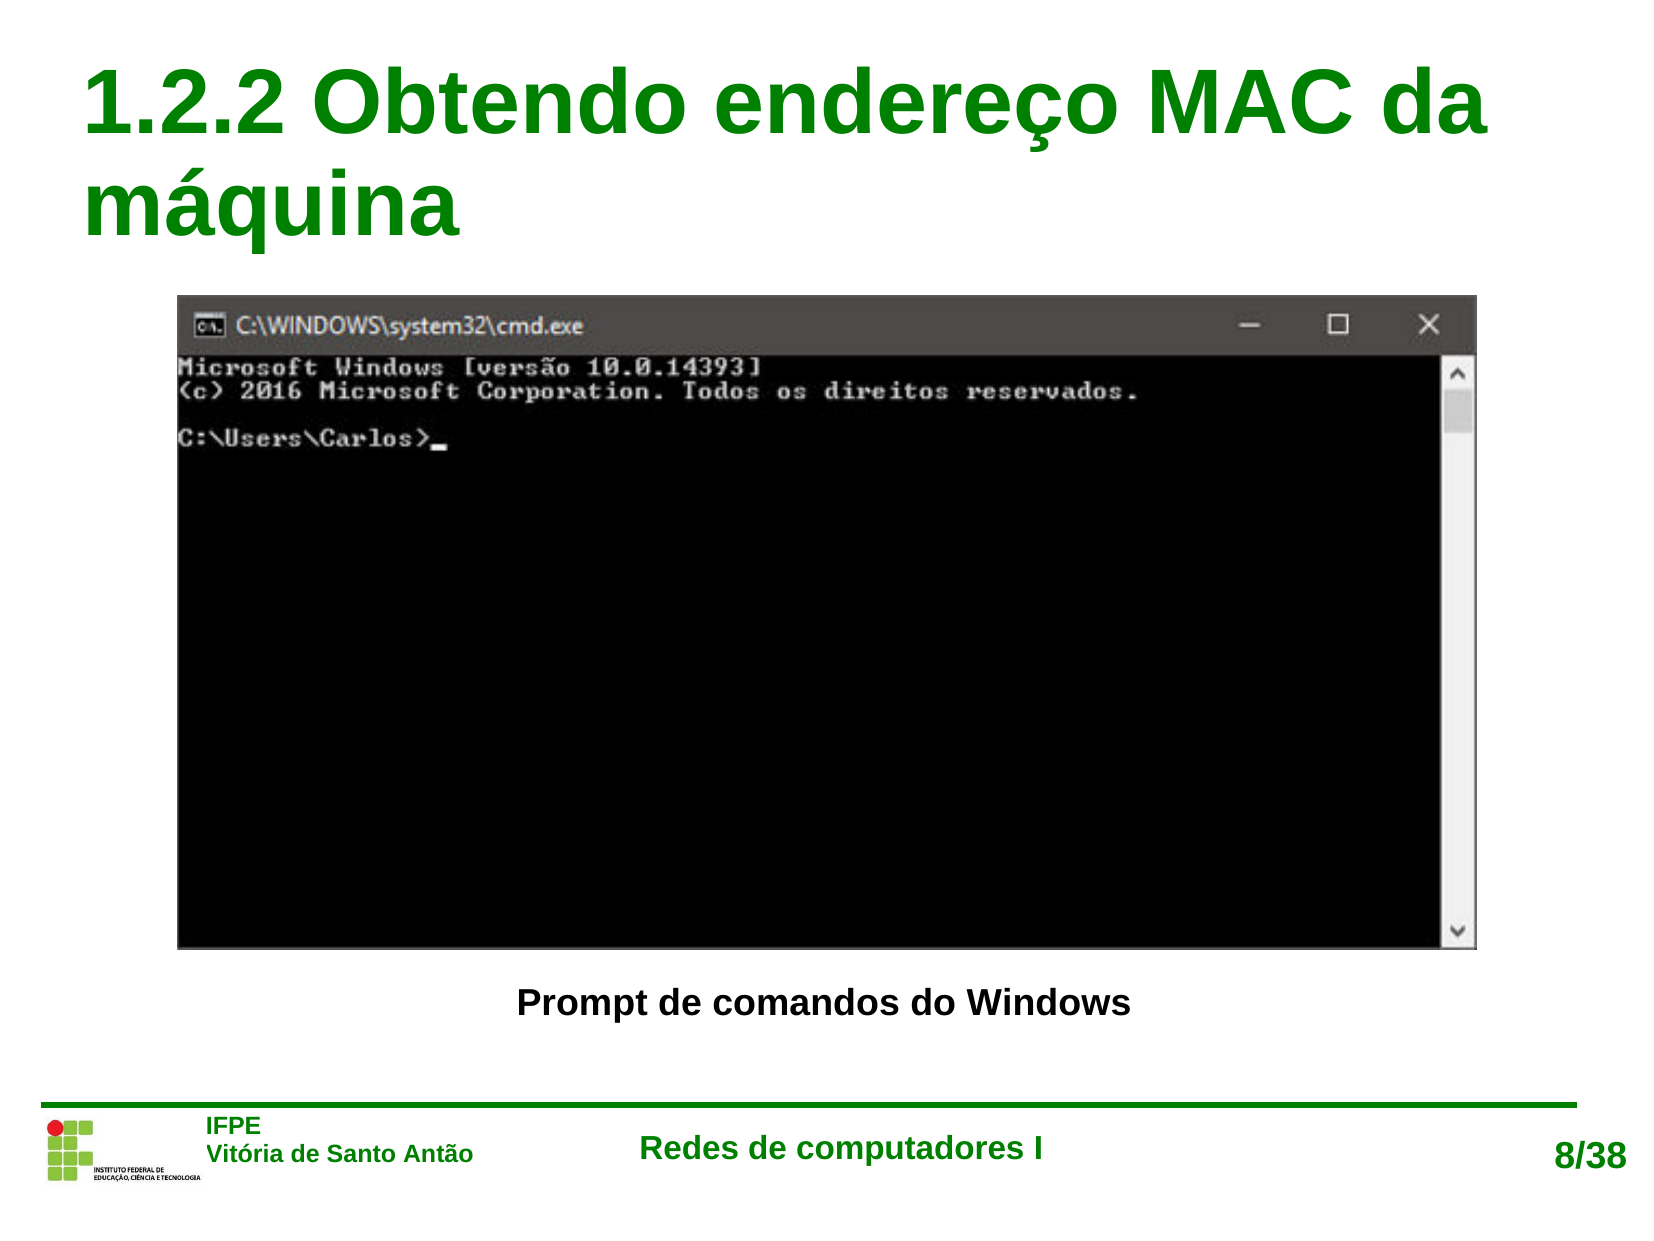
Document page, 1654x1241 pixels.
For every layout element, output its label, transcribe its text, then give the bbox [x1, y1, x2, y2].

picture [177, 295, 1477, 950]
text_box Prompt de comandos do Windows [501, 974, 1241, 1032]
picture [39, 1111, 207, 1191]
title 1.2.2 Obtendo endereço MAC da máquina [82, 49, 1571, 257]
